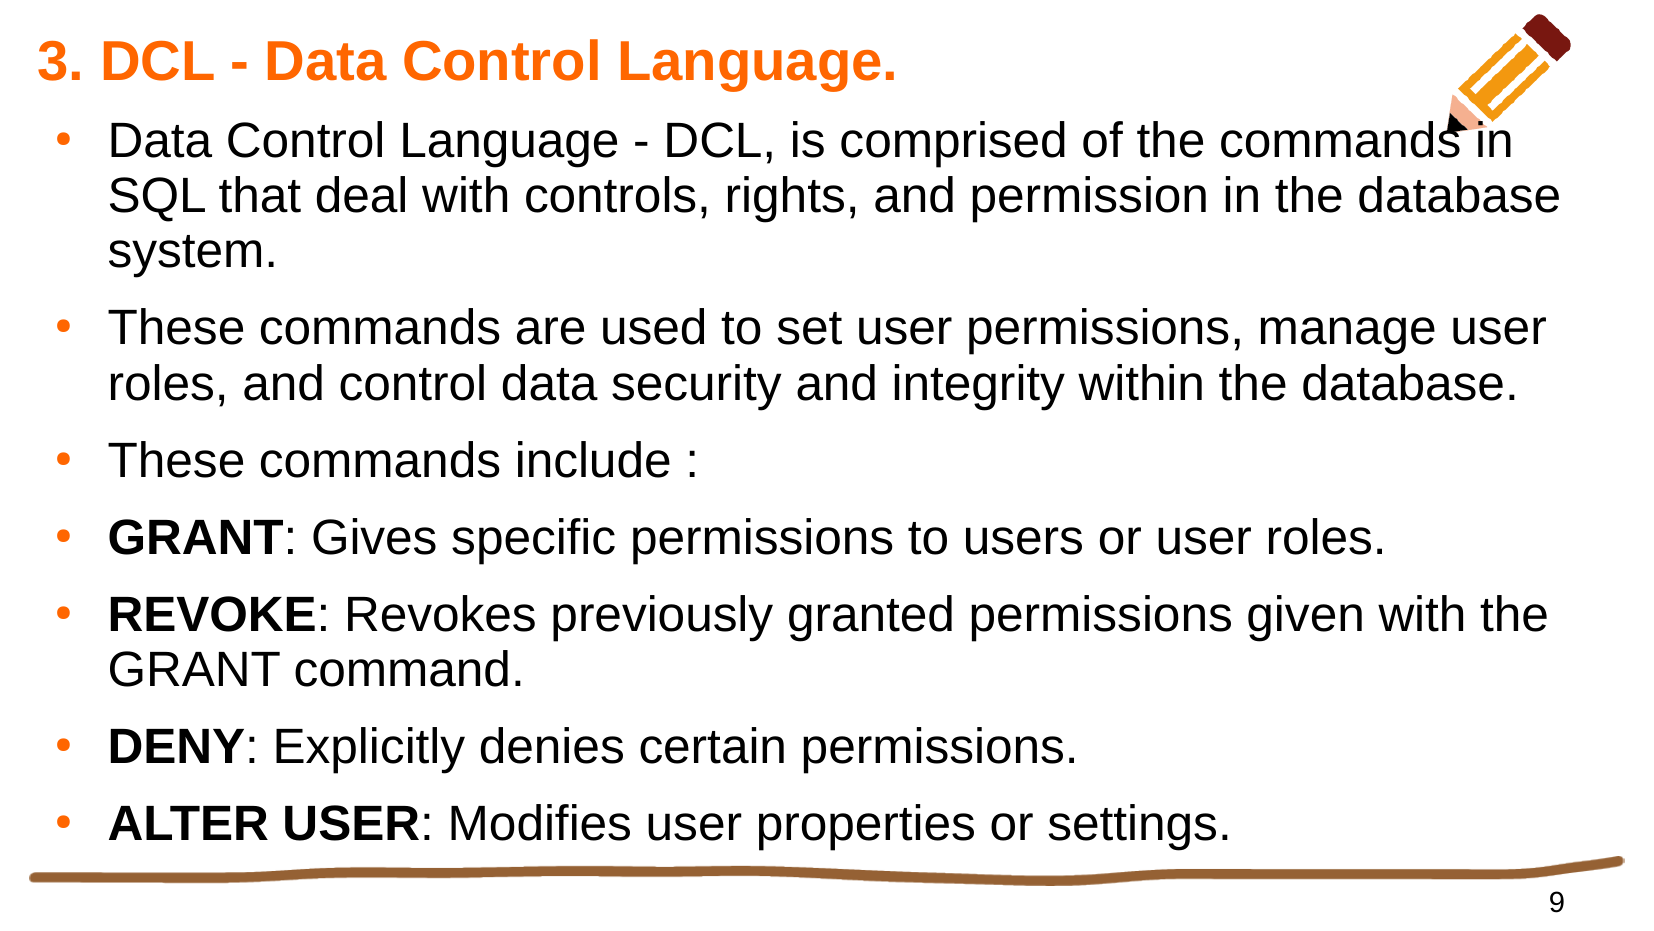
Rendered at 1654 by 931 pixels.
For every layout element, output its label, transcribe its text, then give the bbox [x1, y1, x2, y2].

picture [29, 856, 1625, 886]
list Data Control Language - DCL, is comprised of the commands in SQL that deal with controls, rights, and permission in the database system. These commands are used to set user permissions, manage user roles, and control data security and integrity within the database. These commands include : GRANT: Gives specific permissions to users or user roles. REVOKE: Revokes previously granted permissions given with the GRANT command. DENY: Explicitly denies certain permissions. ALTER USER: Modifies user properties or settings. [37, 112, 1576, 857]
title 3. DCL - Data Control Language. [37, 9, 1396, 112]
picture [1446, 14, 1571, 112]
